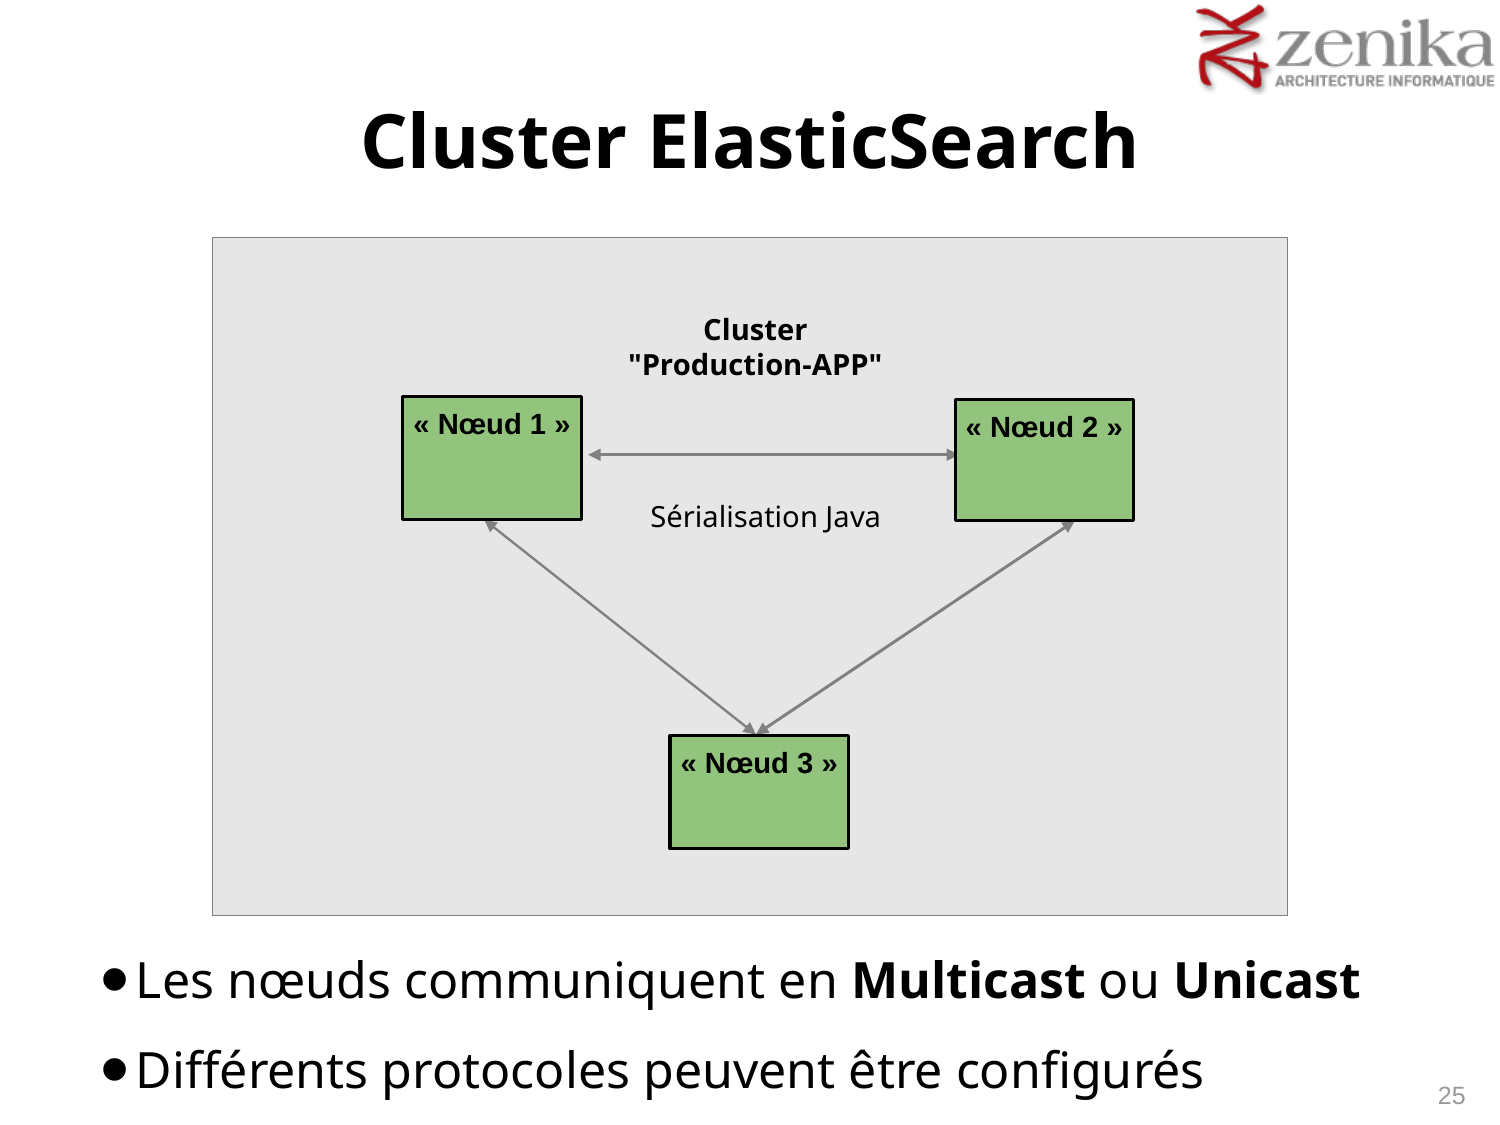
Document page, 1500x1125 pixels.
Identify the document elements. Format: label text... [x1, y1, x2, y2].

text_box « Nœud 1 » [402, 396, 582, 520]
picture [1190, 0, 1500, 95]
text_box « Nœud 2 » [955, 399, 1134, 521]
text_box Cluster ElasticSearch [75, 29, 1425, 248]
text_box Sérialisation Java [632, 483, 900, 654]
text_box Cluster "Production-APP" [608, 296, 903, 396]
text_box « Nœud 3 » [670, 735, 849, 849]
text_box [212, 237, 1288, 903]
text_box Les nœuds communiquent en Multicast ou Unicast Différents protocoles peuvent être configurés [85, 903, 1435, 1114]
